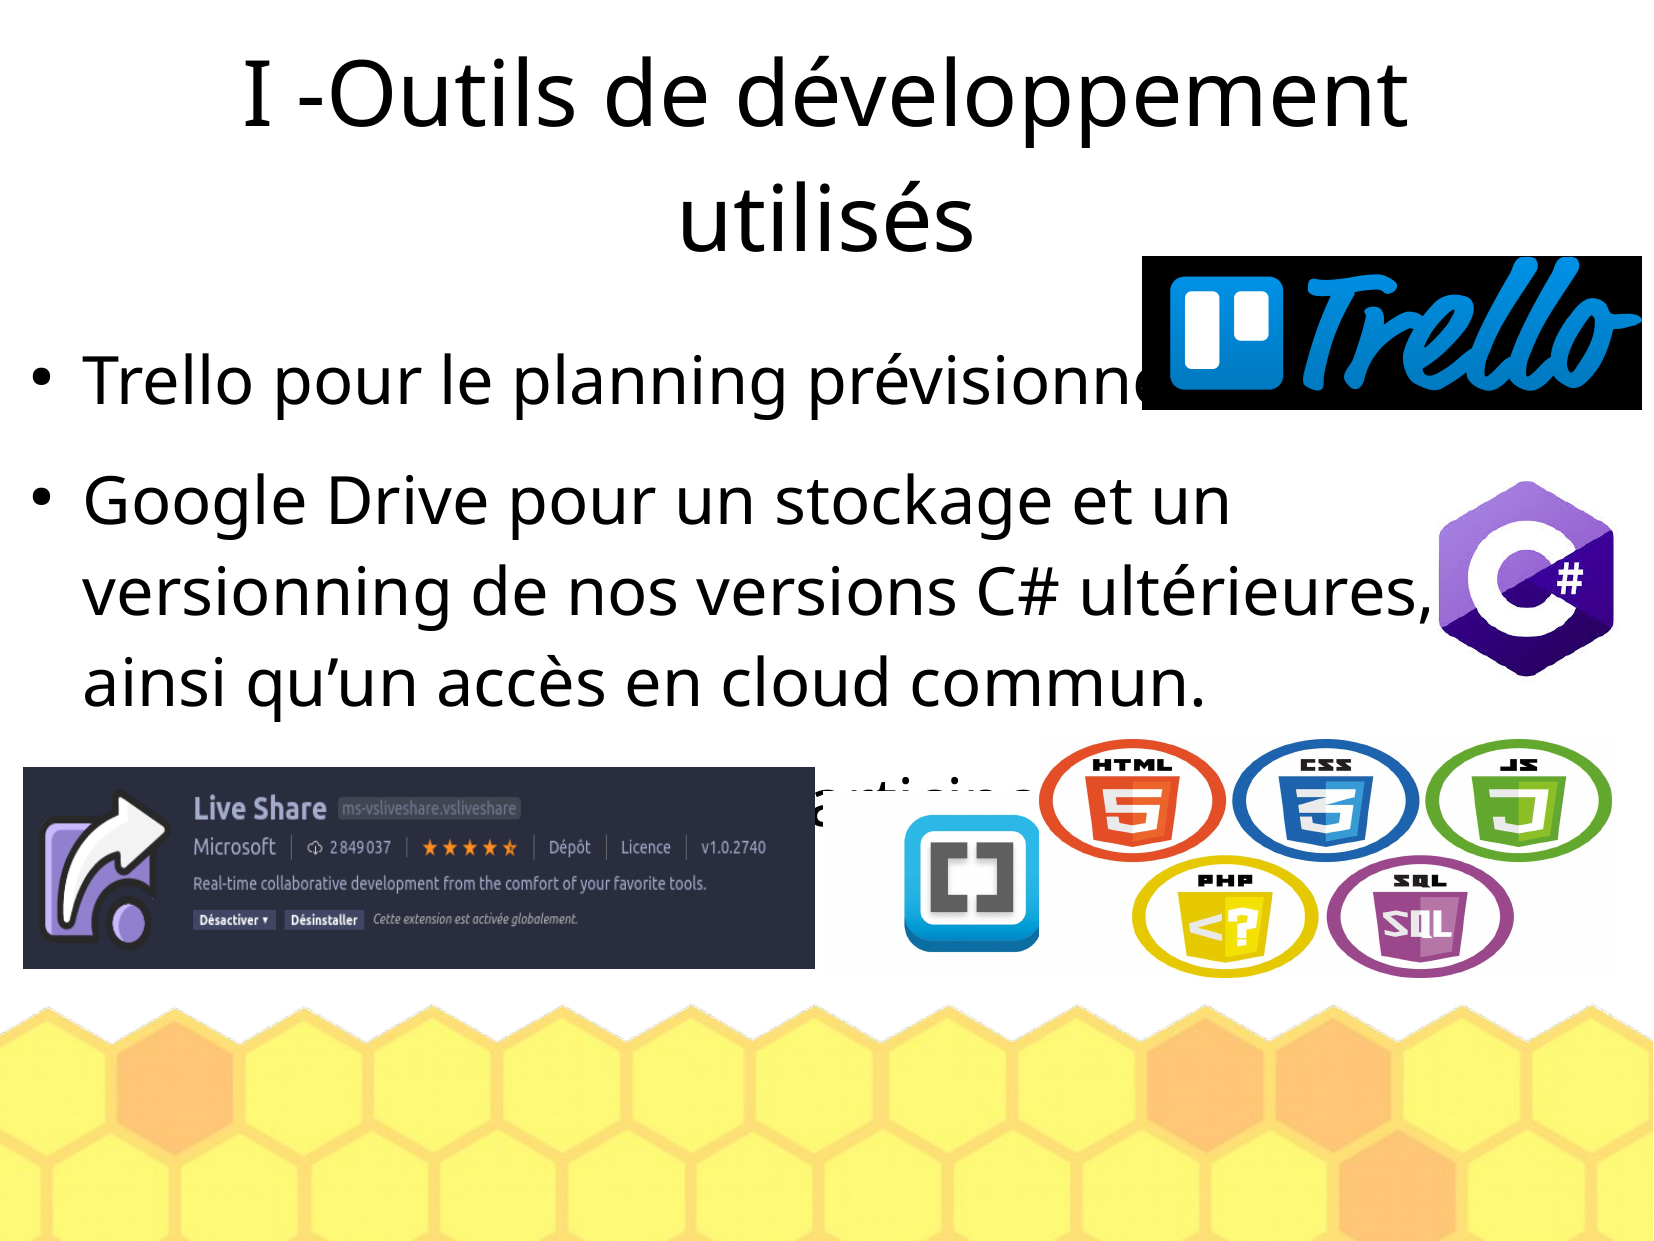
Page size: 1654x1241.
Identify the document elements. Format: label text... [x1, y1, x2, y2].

picture [823, 739, 1612, 978]
picture [1142, 256, 1642, 411]
list Trello pour le planning prévisionnel Google Drive pour un stockage et un versionning de nos versions C# ultérieures, ainsi qu’un accès en cloud commun. Liveshare pour un C# participatif. [11, 212, 1500, 932]
title I -Outils de développement utilisés [82, 49, 1571, 256]
picture [0, 1001, 1654, 1241]
picture [23, 767, 815, 969]
picture [1429, 472, 1623, 686]
